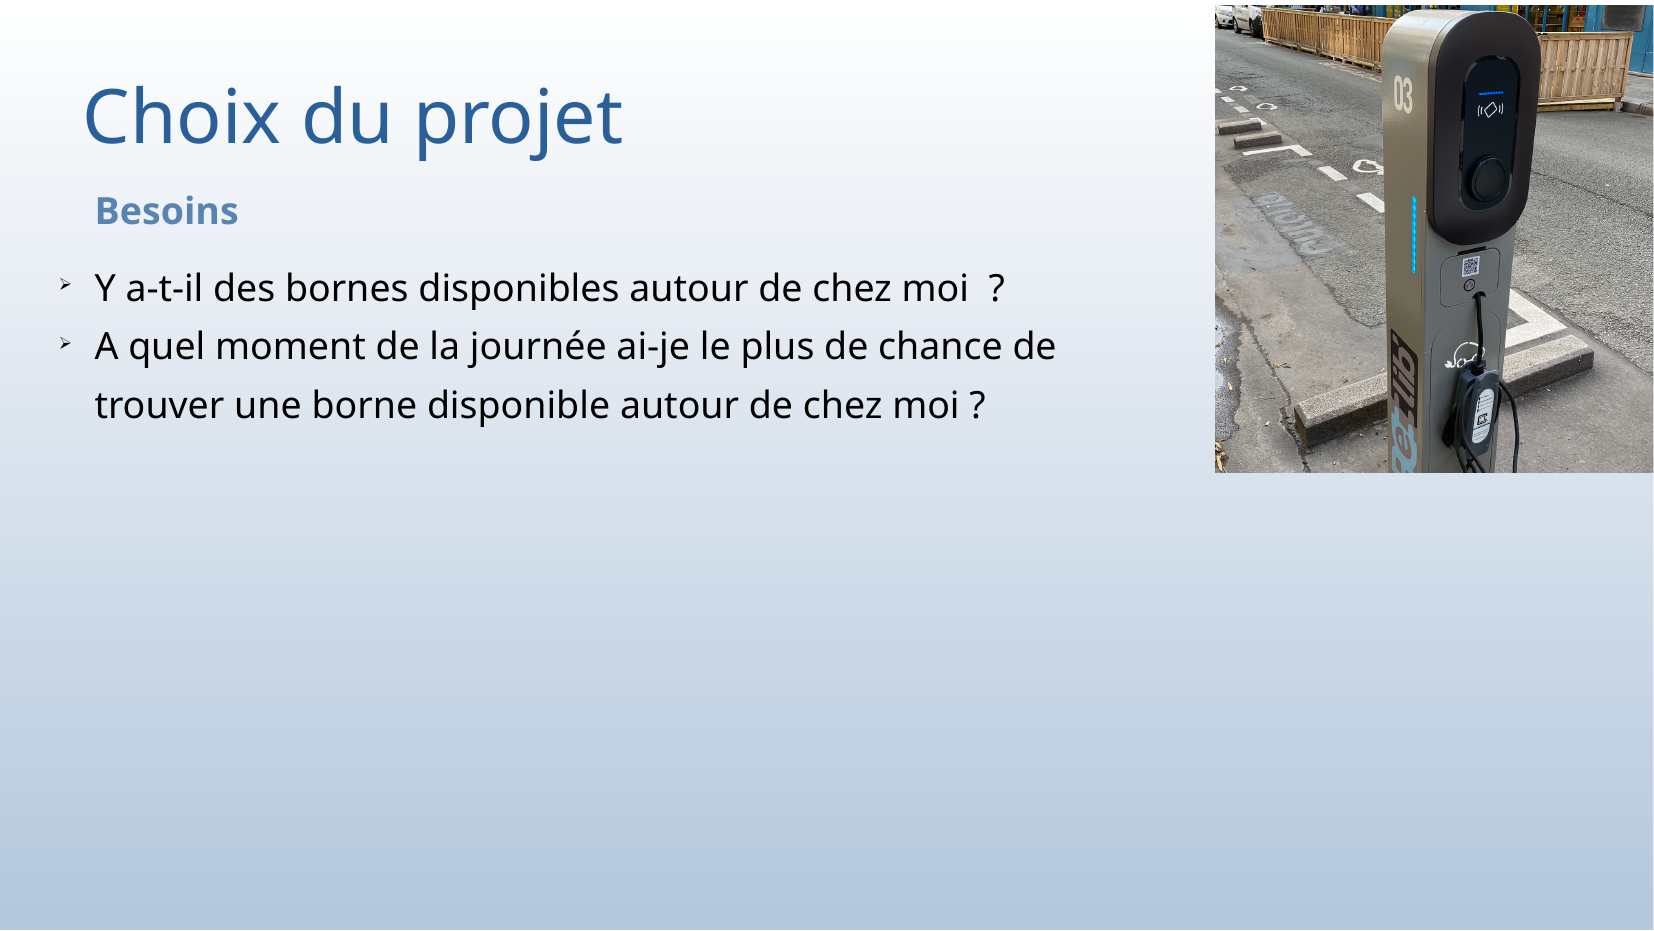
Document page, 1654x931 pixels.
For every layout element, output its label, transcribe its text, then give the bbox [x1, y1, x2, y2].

title Choix du projet [82, 37, 1215, 193]
subtitle Besoins Y a-t-il des bornes disponibles autour de chez moi ? A quel moment de la journée ai-je le plus de chance de trouver une borne disponible autour de chez moi ? [59, 177, 1152, 886]
picture [1215, 5, 1654, 473]
